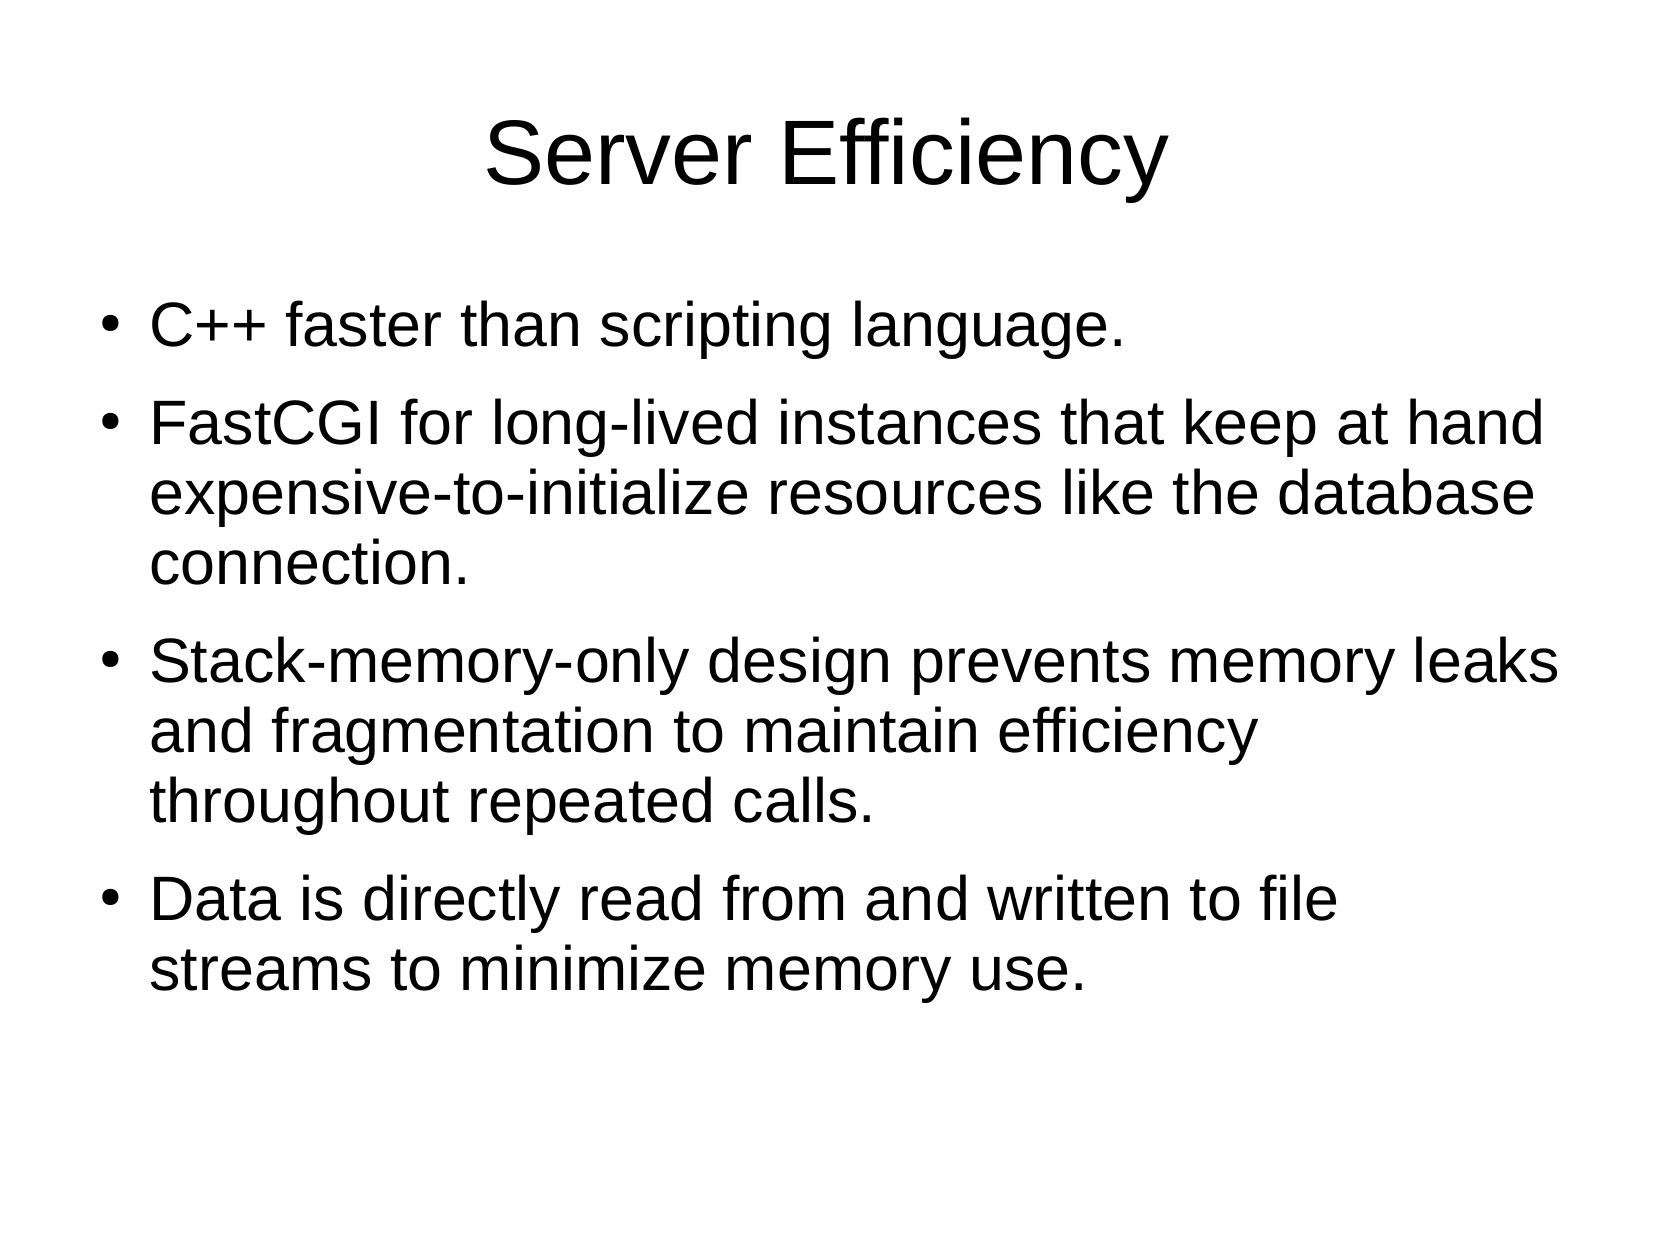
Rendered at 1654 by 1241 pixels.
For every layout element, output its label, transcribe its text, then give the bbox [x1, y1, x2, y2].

title Server Efficiency [82, 49, 1571, 257]
list C++ faster than scripting language. FastCGI for long-lived instances that keep at hand expensive-to-initialize resources like the database connection. Stack-memory-only design prevents memory leaks and fragmentation to maintain efficiency throughout repeated calls. Data is directly read from and written to file streams to minimize memory use. [82, 290, 1571, 1010]
